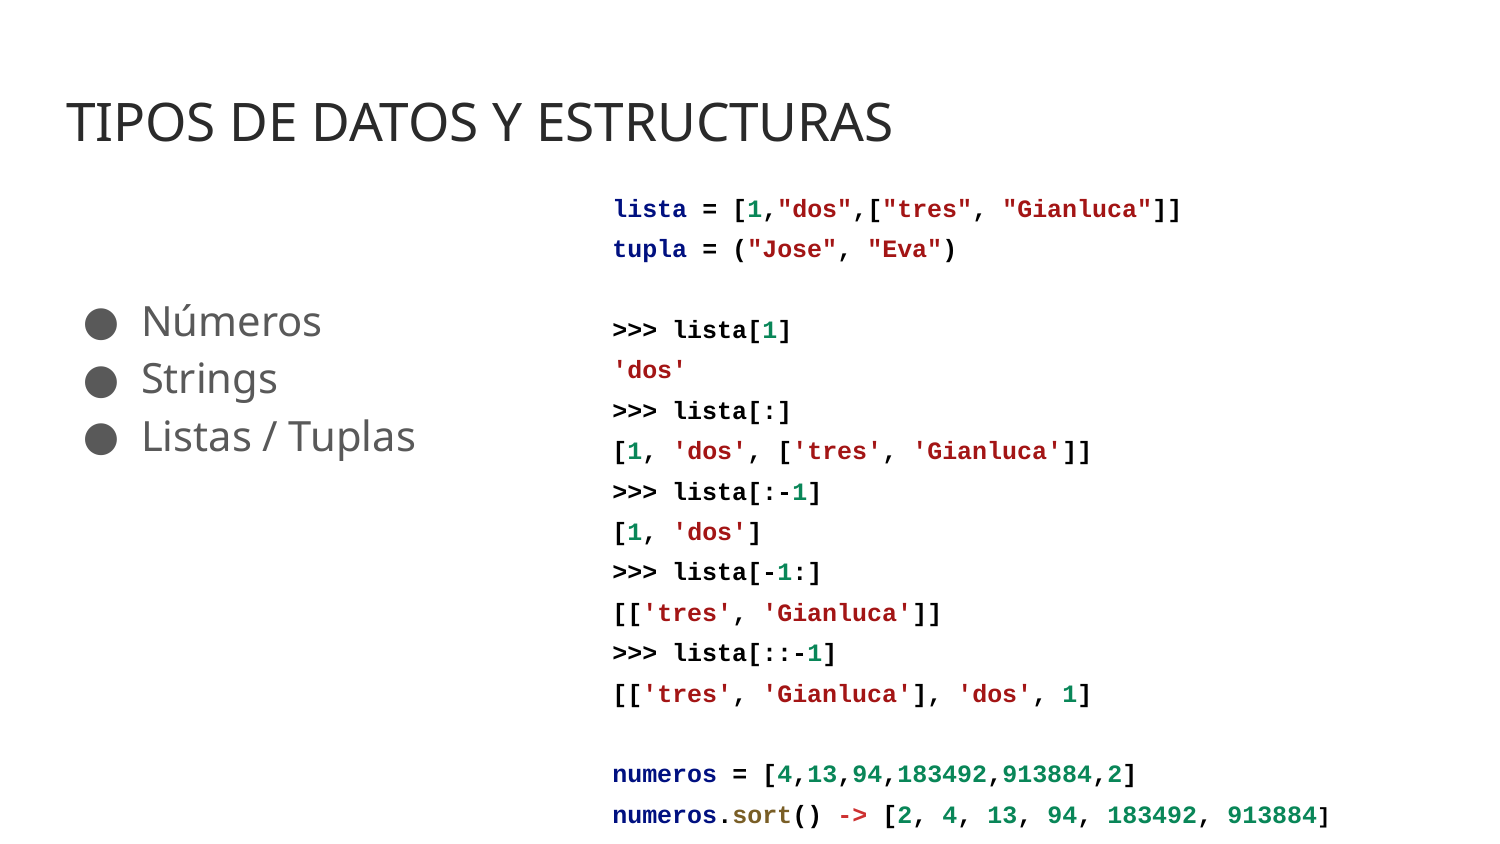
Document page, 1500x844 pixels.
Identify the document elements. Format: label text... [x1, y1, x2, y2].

title TIPOS DE DATOS Y ESTRUCTURAS [51, 72, 1449, 167]
list lista = [1,"dos",["tres", "Gianluca"]] tupla = ("Jose", "Eva") >>> lista[1] 'dos' >>> lista[:] [1, 'dos', ['tres', 'Gianluca']] >>> lista[:-1] [1, 'dos'] >>> lista[-1:] [['tres', 'Gianluca']] >>> lista[::-1] [['tres', 'Gianluca'], 'dos', 1] numeros = [4,13,94,183492,913884,2] numeros.sort() -> [2, 4, 13, 94, 183492, 913884] [597, 166, 1449, 844]
list Números Strings Listas / Tuplas [51, 271, 581, 777]
